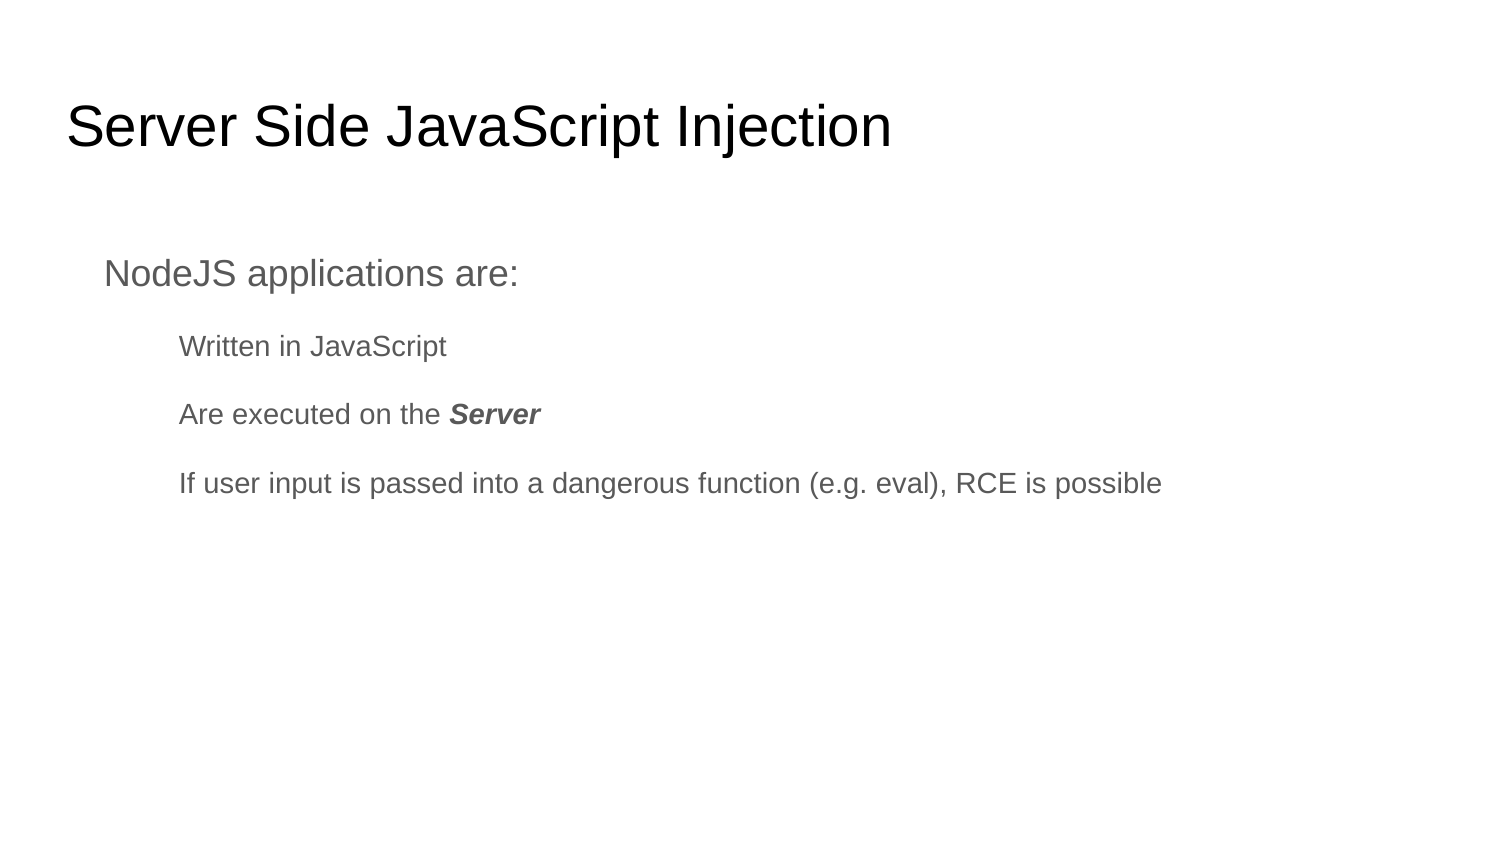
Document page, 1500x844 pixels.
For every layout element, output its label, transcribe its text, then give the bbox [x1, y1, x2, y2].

list NodeJS applications are: Written in JavaScript Are executed on the Server If user input is passed into a dangerous function (e.g. eval), RCE is possible [51, 189, 1449, 750]
title Server Side JavaScript Injection [51, 72, 1449, 167]
